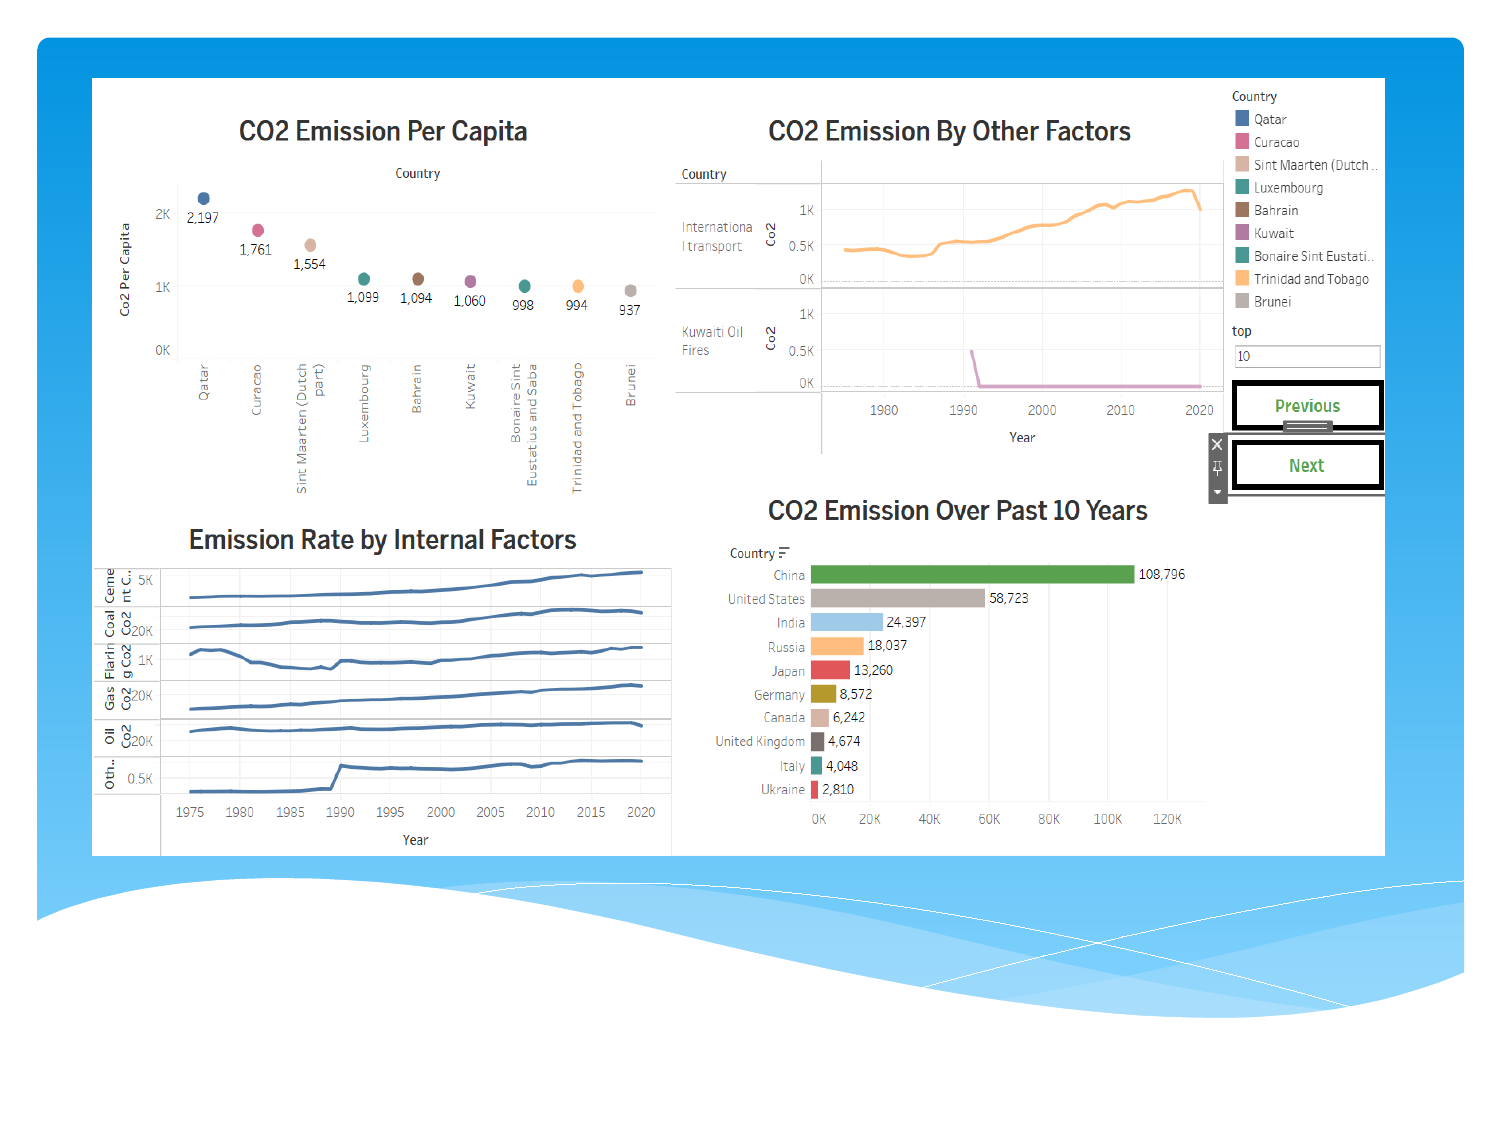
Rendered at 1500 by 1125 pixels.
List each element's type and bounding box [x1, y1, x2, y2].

picture [37, 79, 1464, 856]
